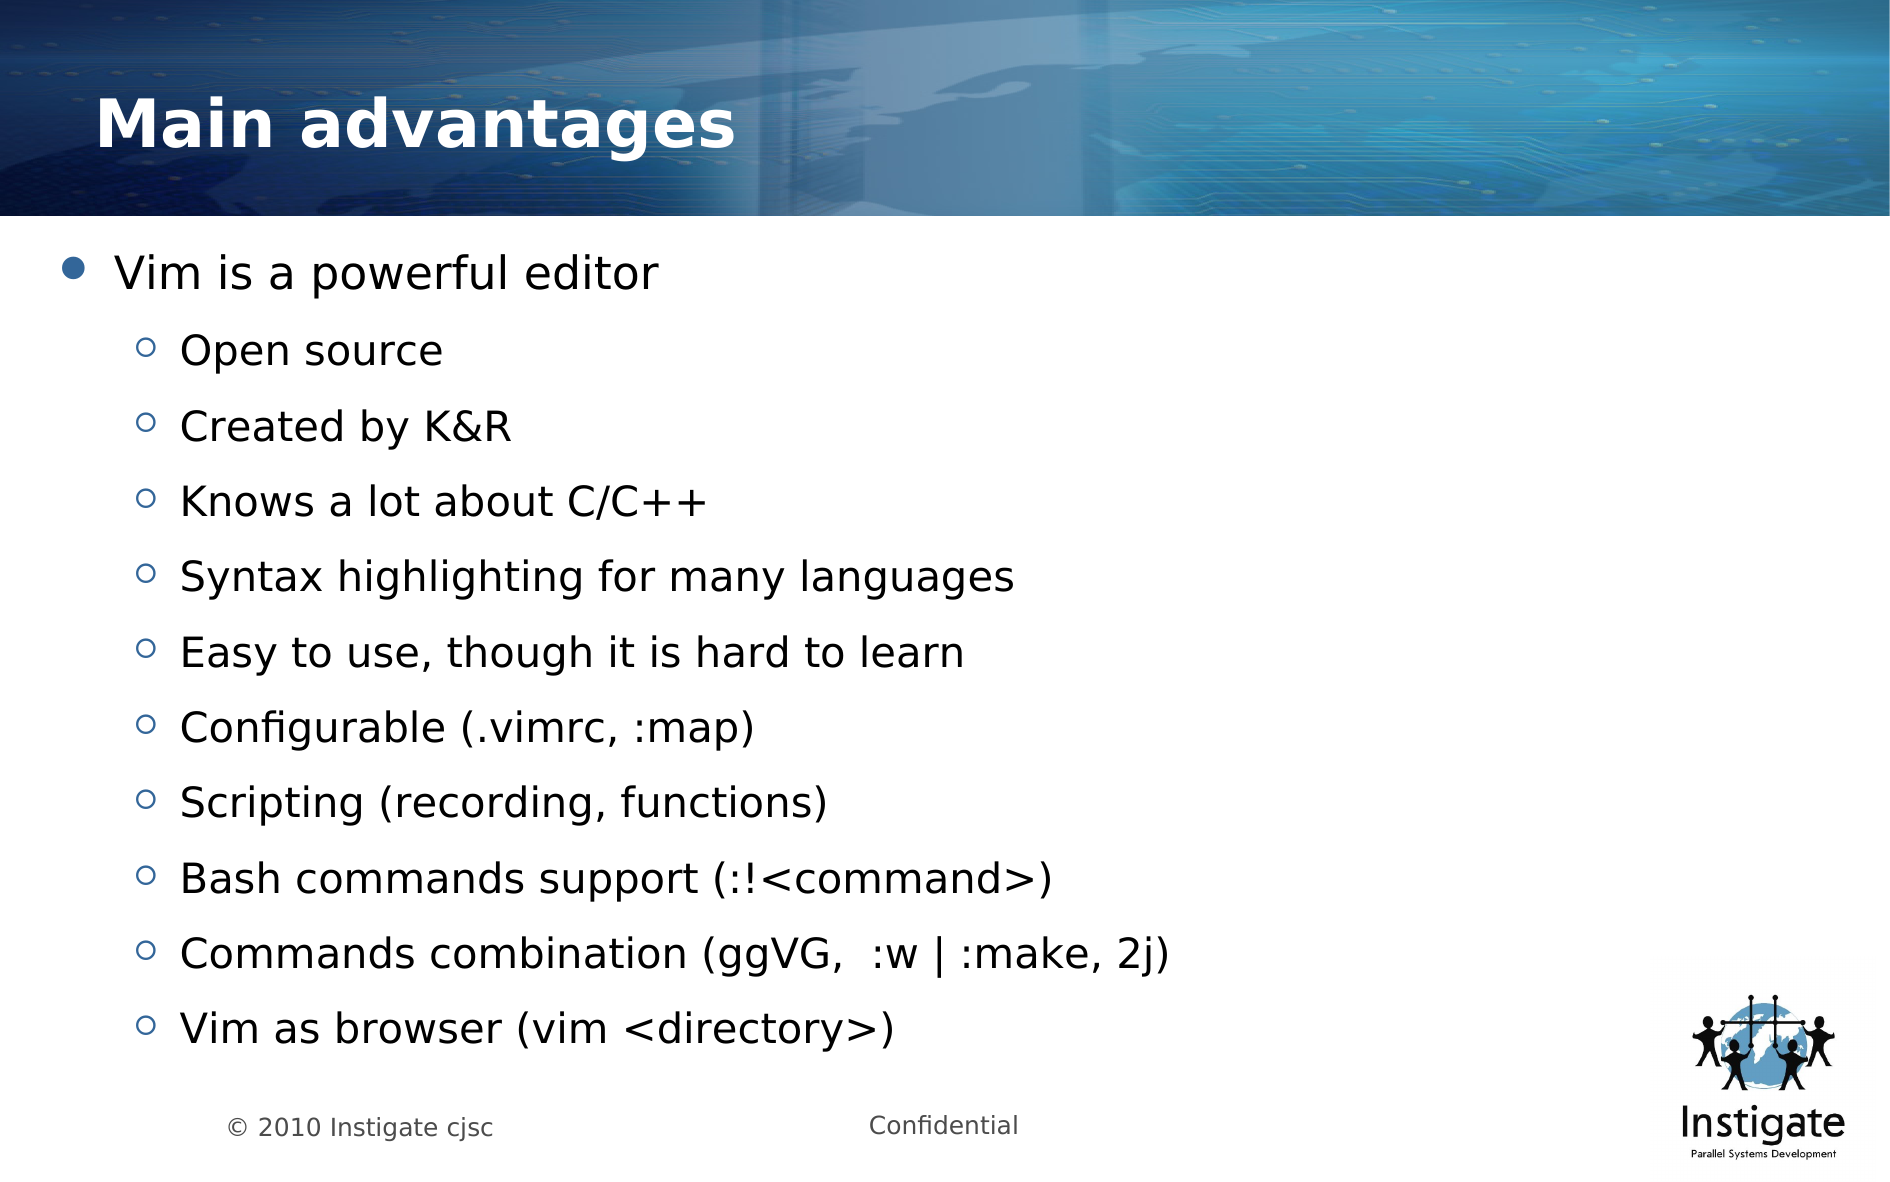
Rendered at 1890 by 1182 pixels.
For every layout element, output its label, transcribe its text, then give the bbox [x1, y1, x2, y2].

list Vim is a powerful editor Open source Created by K&R Knows a lot about C/C++ Syntax highlighting for many languages Easy to use, though it is hard to learn Configurable (.vimrc, :map) Scripting (recording, functions) Bash commands support (:!<command>) Commands combination (ggVG, :w | :make, 2j) Vim as browser (vim <directory>) [59, 236, 1831, 1043]
title Main advantages [94, 54, 1793, 210]
picture [1650, 956, 1876, 1182]
picture [0, 0, 1890, 216]
